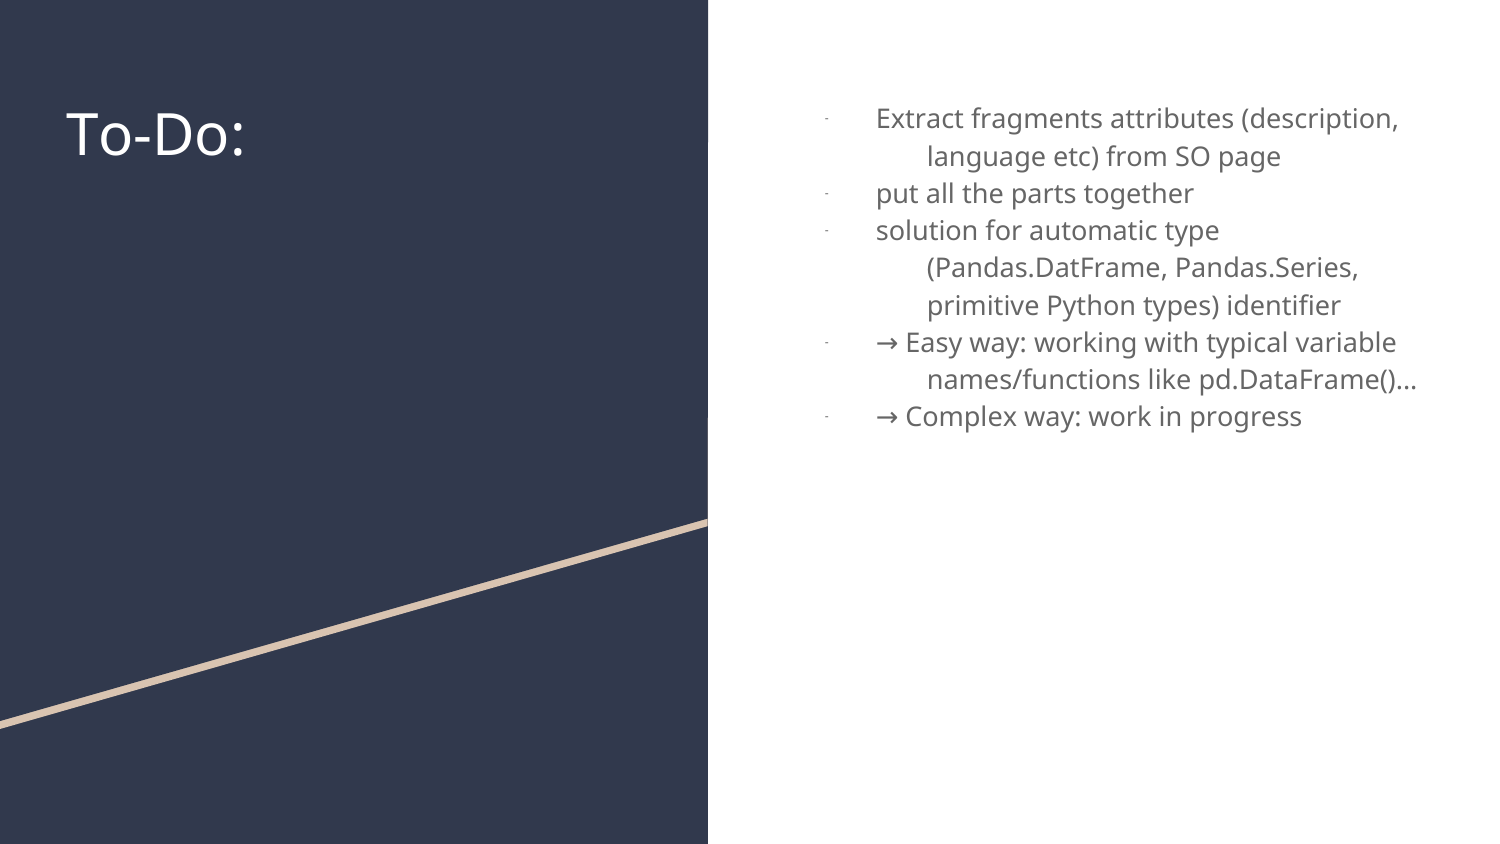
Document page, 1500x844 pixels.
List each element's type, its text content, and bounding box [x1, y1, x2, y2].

title To-Do: [51, 82, 660, 494]
list Extract fragments attributes (description, language etc) from SO page put all the parts together solution for automatic type (Pandas.DatFrame, Pandas.Series, primitive Python types) identifier → Easy way: working with typical variable names/functions like pd.DataFrame()... → Complex way: work in progress [761, 82, 1446, 755]
